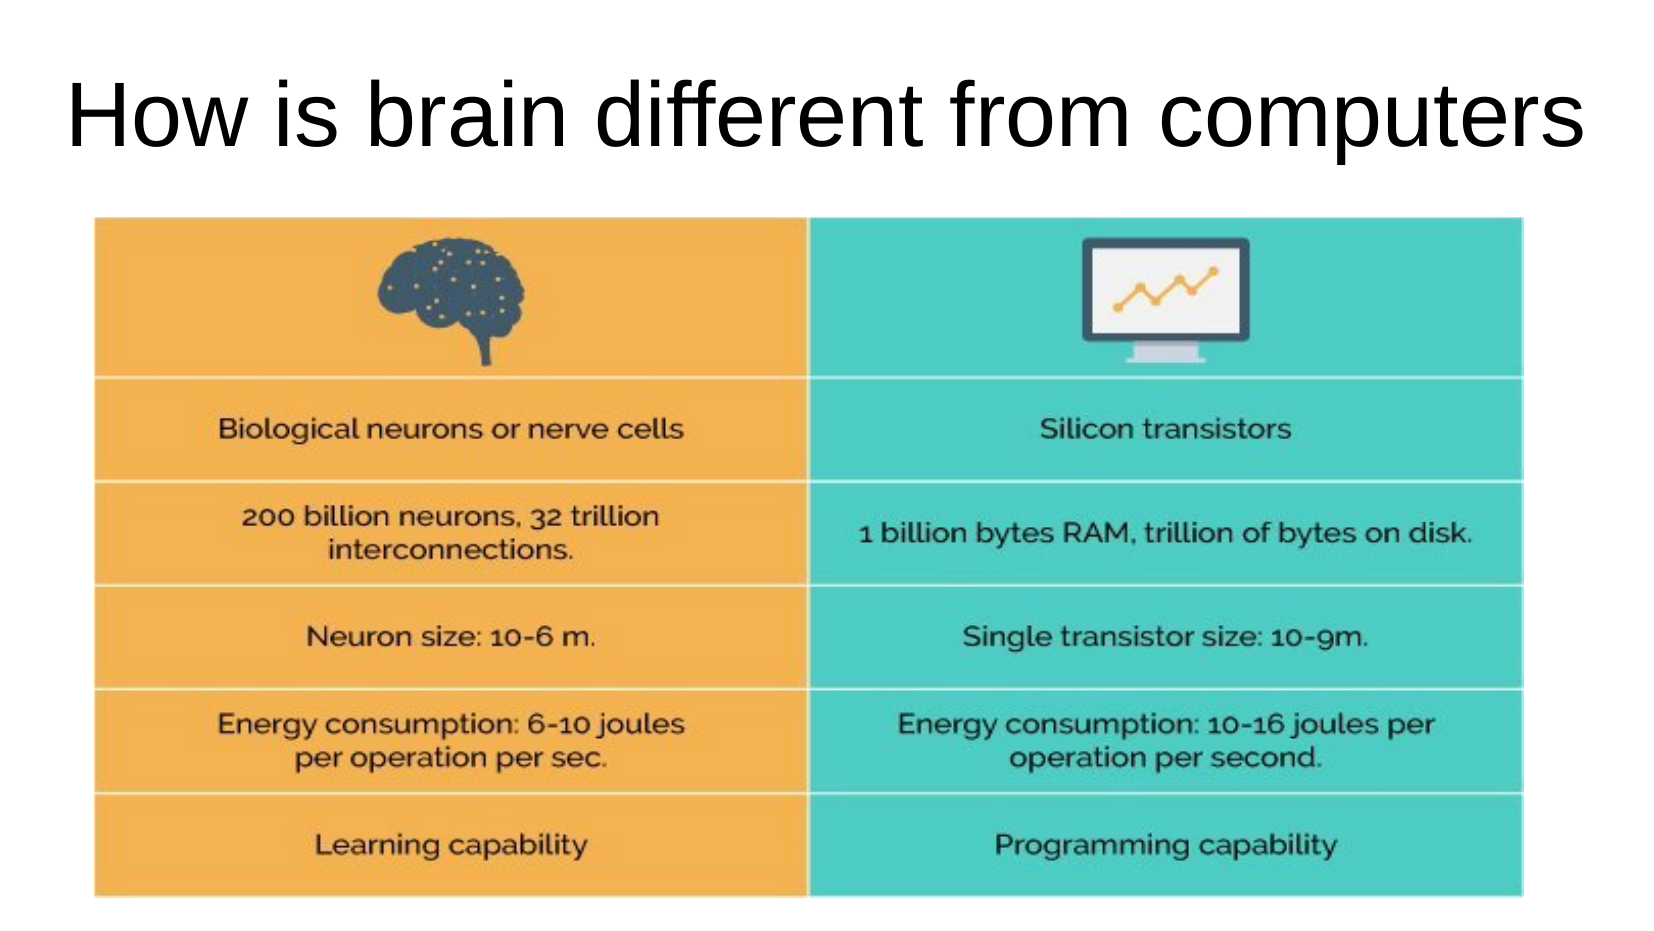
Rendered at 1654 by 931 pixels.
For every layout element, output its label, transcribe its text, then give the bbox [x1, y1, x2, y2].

title How is brain different from computers [35, 12, 1619, 218]
picture [94, 217, 1524, 898]
